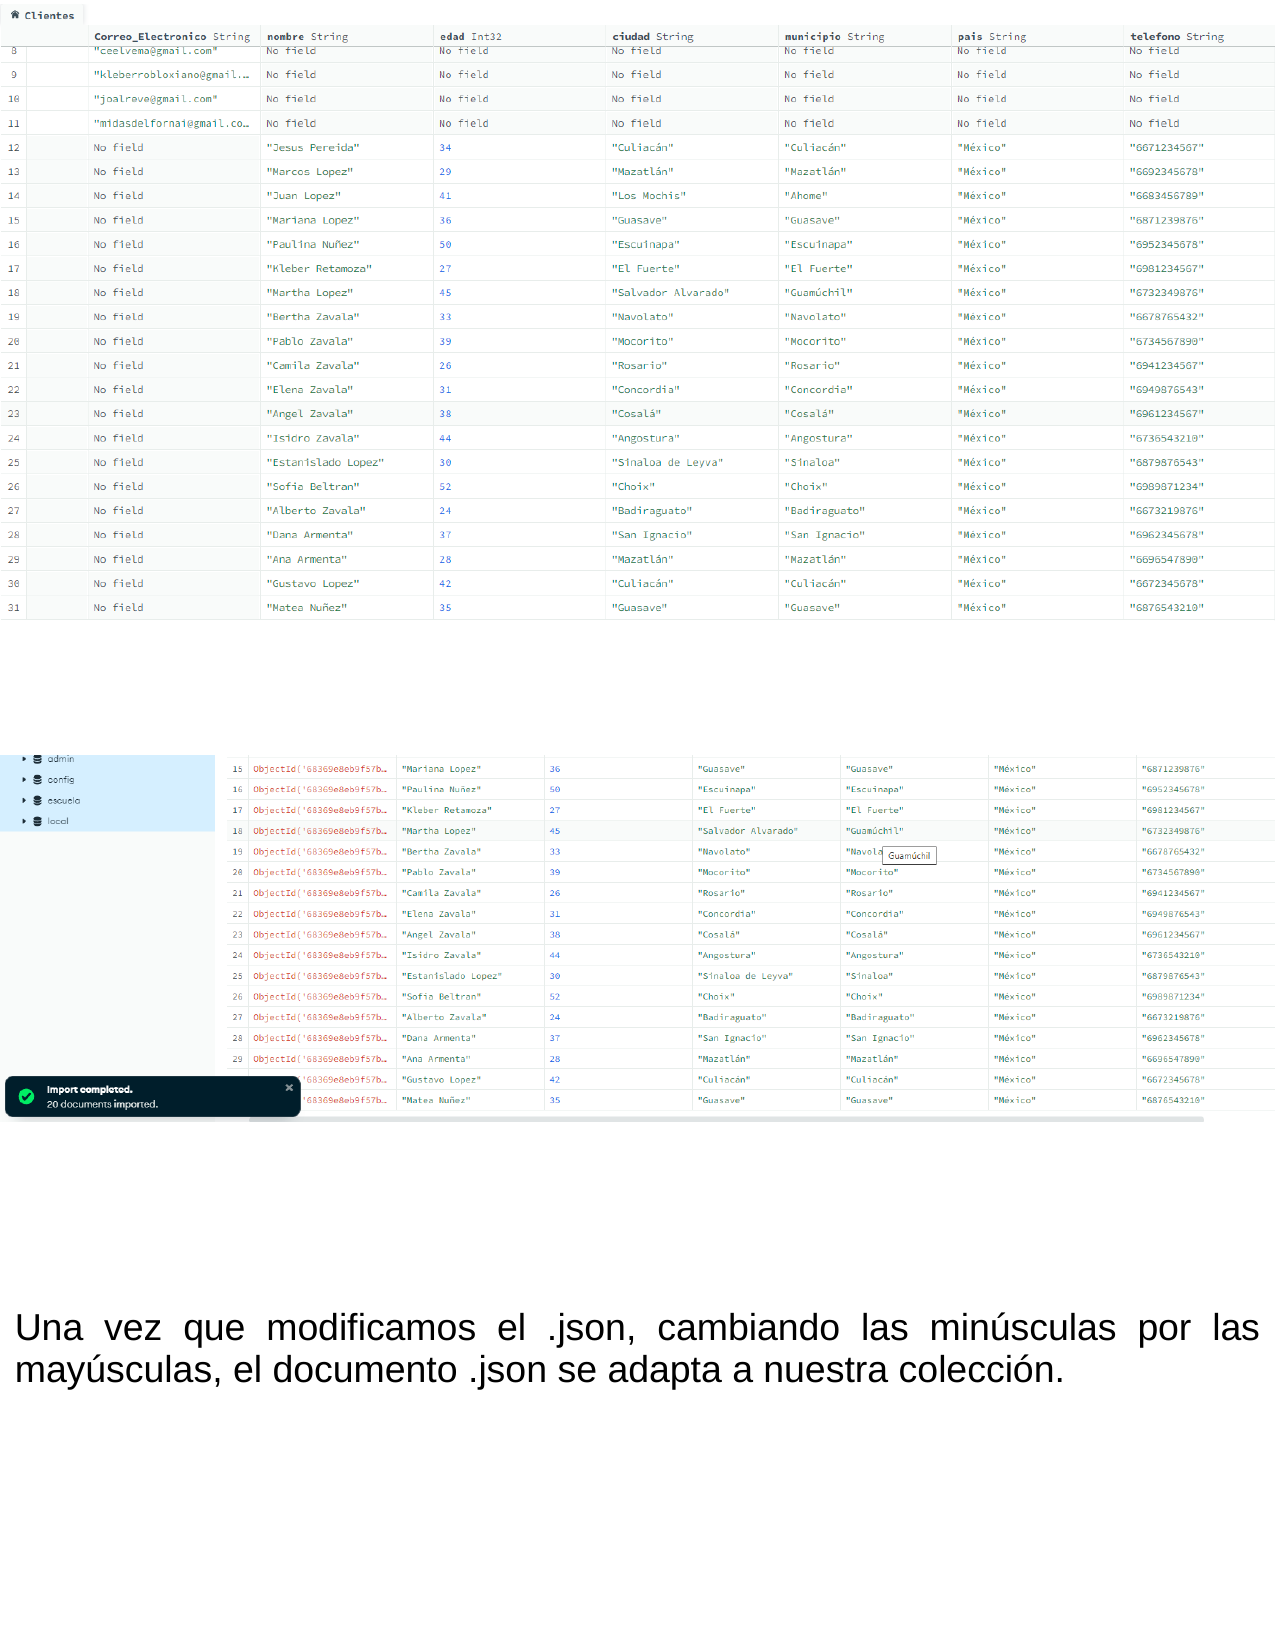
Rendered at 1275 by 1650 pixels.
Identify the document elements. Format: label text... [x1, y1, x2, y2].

picture [0, 0, 1275, 621]
text_box Una vez que modificamos el .json, cambiando las minúsculas por las mayúsculas, el documento .json se adapta a nuestra colección. [0, 1299, 1275, 1482]
picture [0, 755, 1275, 1123]
